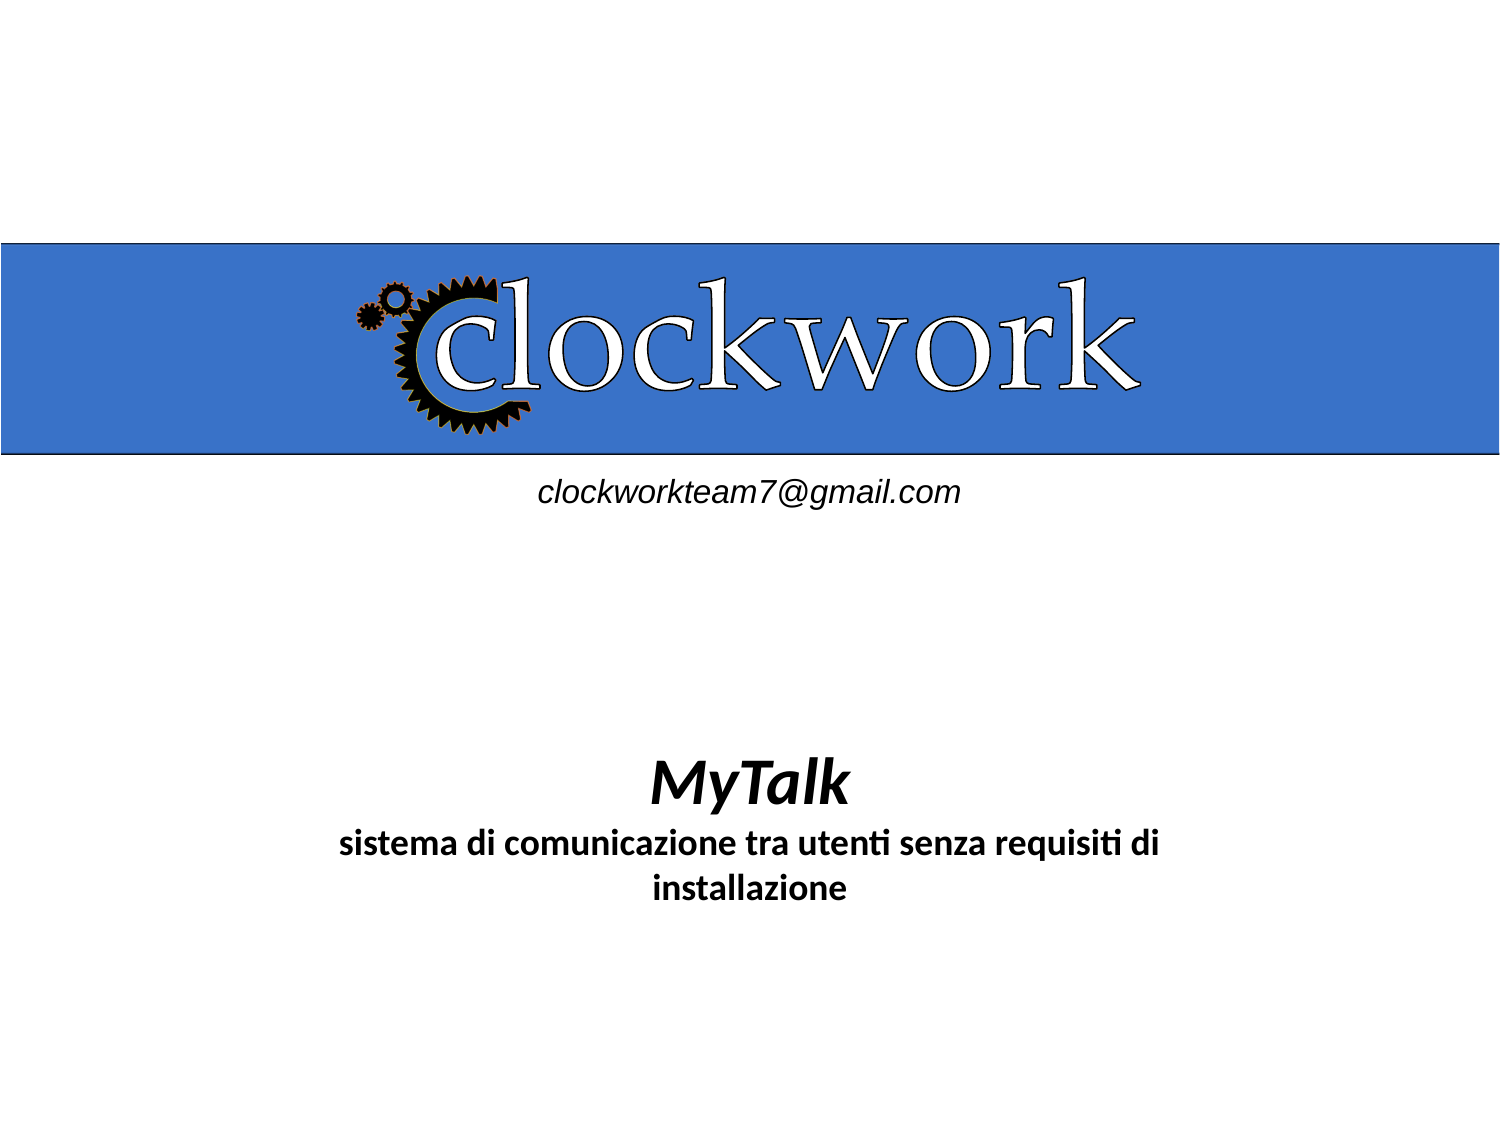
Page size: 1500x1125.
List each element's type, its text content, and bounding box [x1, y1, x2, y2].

list MyTalk sistema di comunicazione tra utenti senza requisiti di installazione [224, 680, 1275, 1005]
text_box clockworkteam7@gmail.com [522, 465, 978, 518]
picture [0, 242, 1500, 456]
